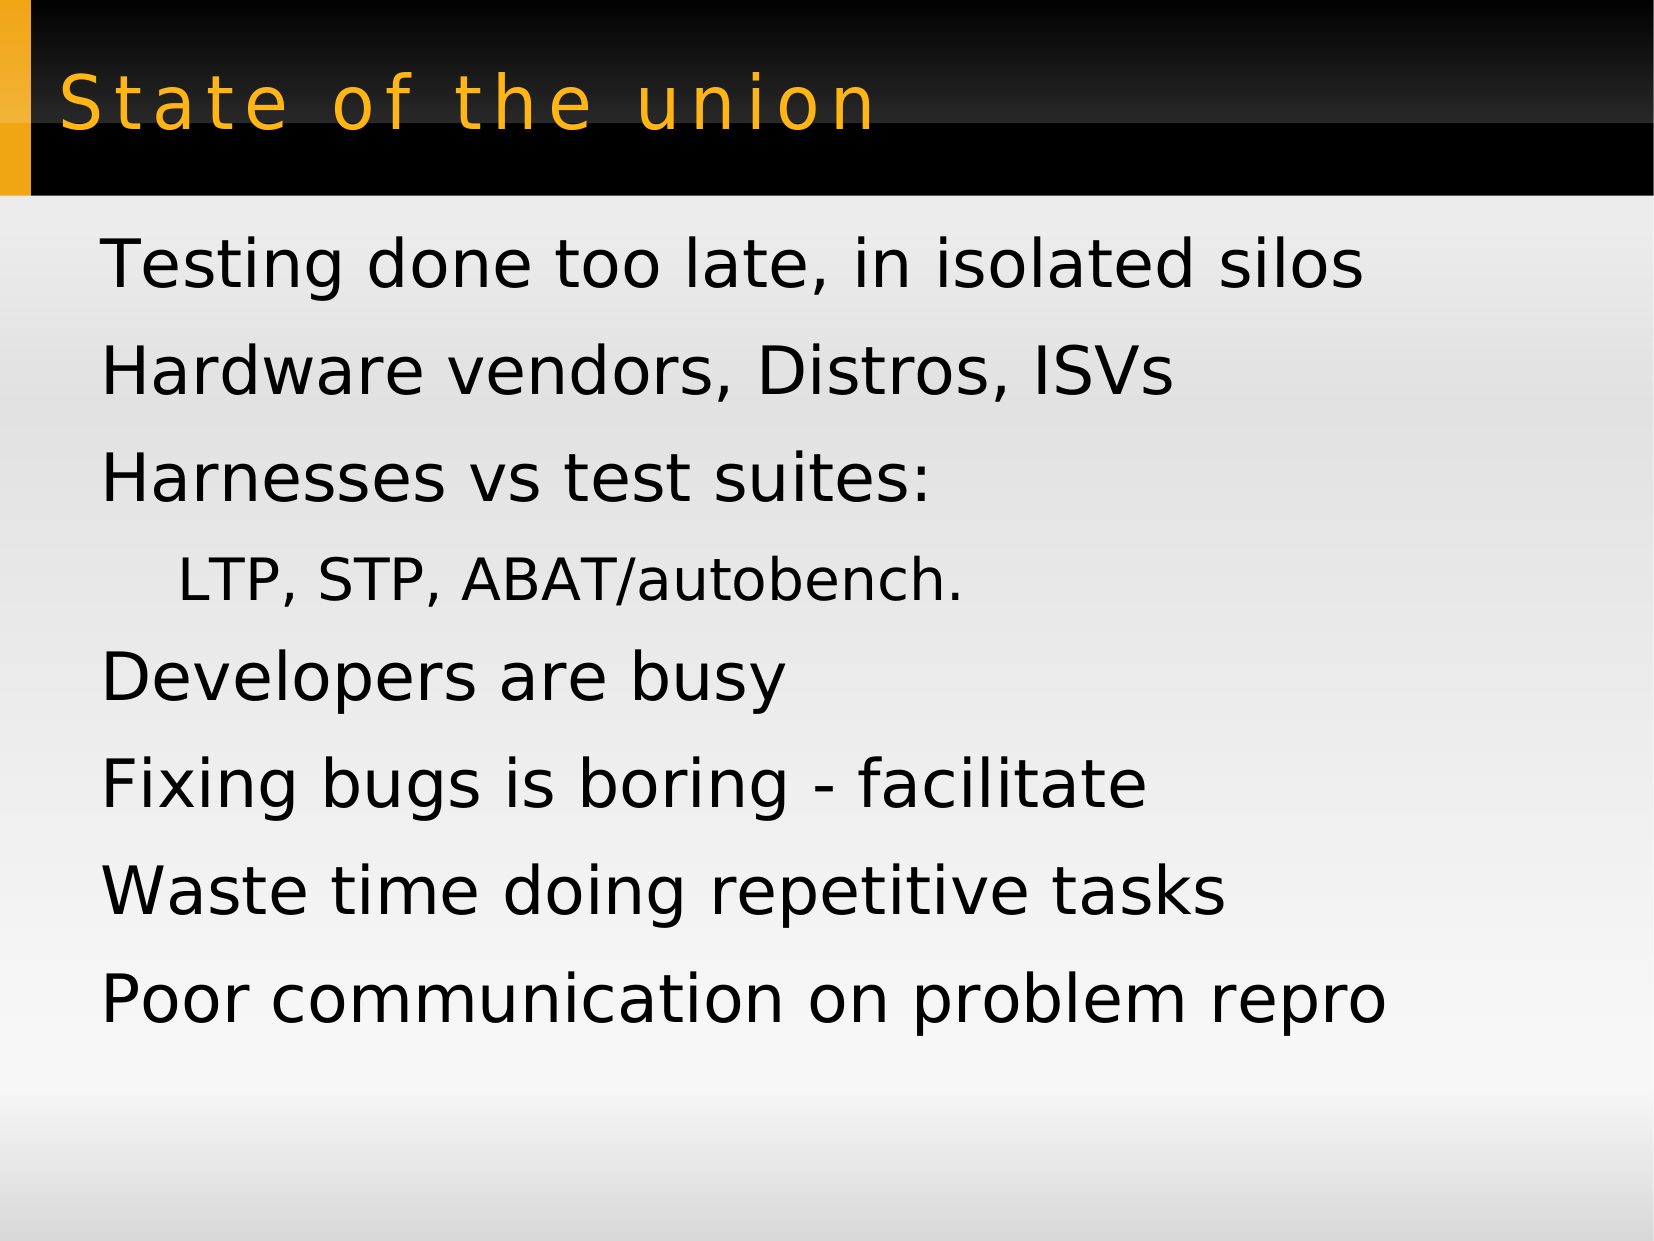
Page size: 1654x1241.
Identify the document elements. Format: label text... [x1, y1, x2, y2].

title State of the union [59, 29, 1651, 178]
picture [0, 0, 1654, 1241]
list Testing done too late, in isolated silos Hardware vendors, Distros, ISVs Harnesses vs test suites: LTP, STP, ABAT/autobench. Developers are busy Fixing bugs is boring - facilitate Waste time doing repetitive tasks Poor communication on problem repro [82, 225, 1571, 1109]
